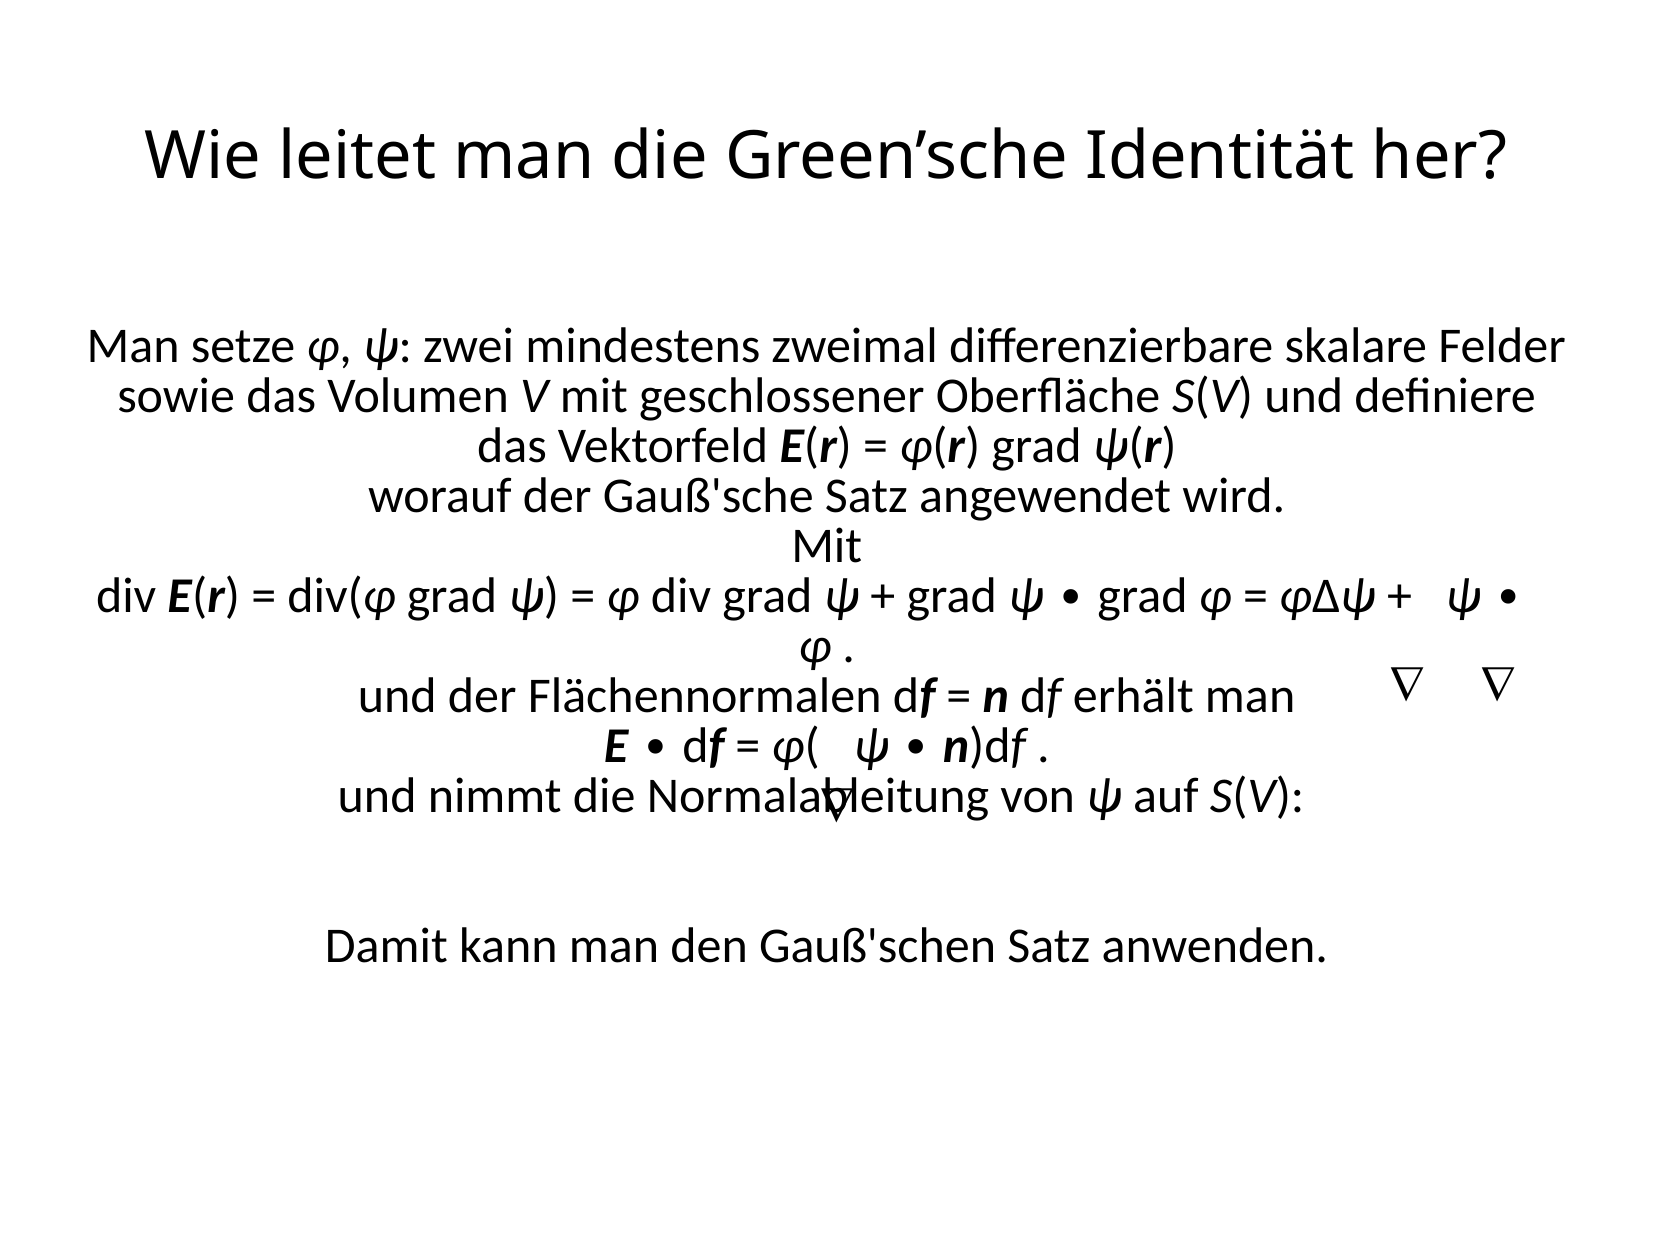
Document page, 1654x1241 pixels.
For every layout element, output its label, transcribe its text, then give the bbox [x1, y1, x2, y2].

chart [1475, 666, 1522, 705]
subtitle Man setze φ, ψ: zwei mindestens zweimal differenzierbare skalare Felder sowie das Volumen V mit geschlossener Oberfläche S(V) und definiere das Vektorfeld E(r) = φ(r) grad ψ(r) worauf der Gauß'sche Satz angewendet wird. Mit div E(r) = div(φ grad ψ) = φ div grad ψ + grad ψ ∙ grad φ = φ∆ψ + ψ ∙ φ . und der Flächennormalen df = n df erhält man E ∙ df = φ( ψ ∙ n)df . und nimmt die Normalableitung von ψ auf S(V): Damit kann man den Gauß'schen Satz anwenden. [82, 283, 1571, 1016]
chart [1384, 666, 1431, 705]
chart [814, 787, 861, 825]
title Wie leitet man die Green’sche Identität her? [82, 49, 1571, 257]
